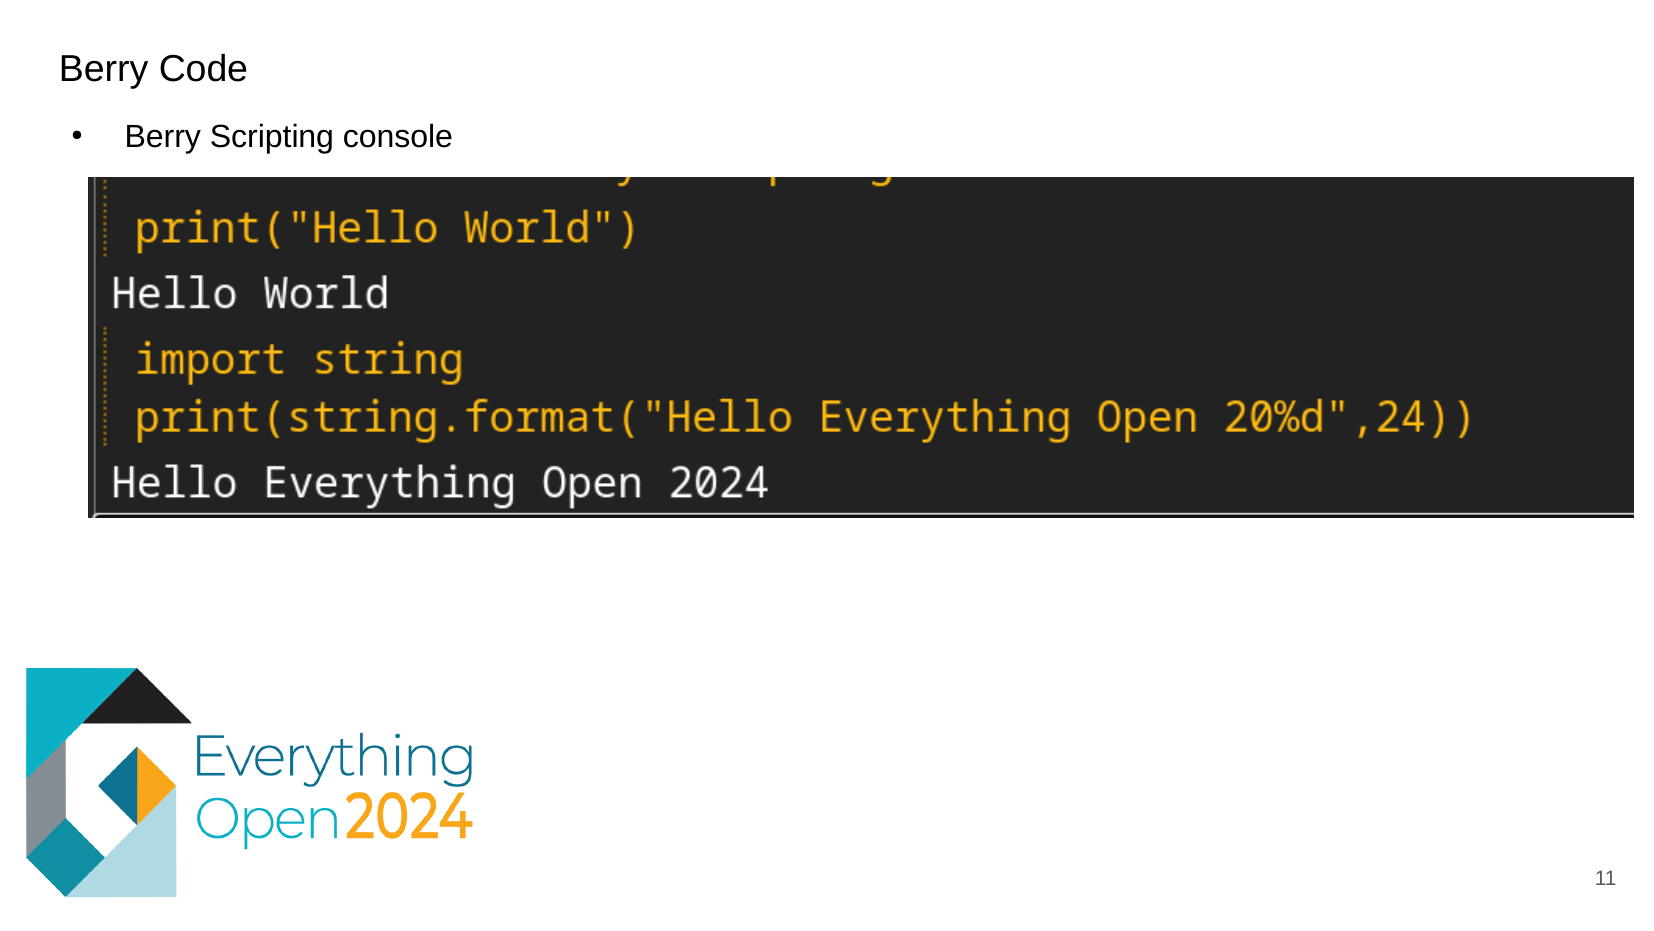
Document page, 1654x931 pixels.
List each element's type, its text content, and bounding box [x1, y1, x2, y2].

picture [88, 177, 1634, 518]
list Berry Scripting console [53, 118, 1595, 736]
title Berry Code [59, 29, 1595, 108]
picture [8, 655, 492, 907]
